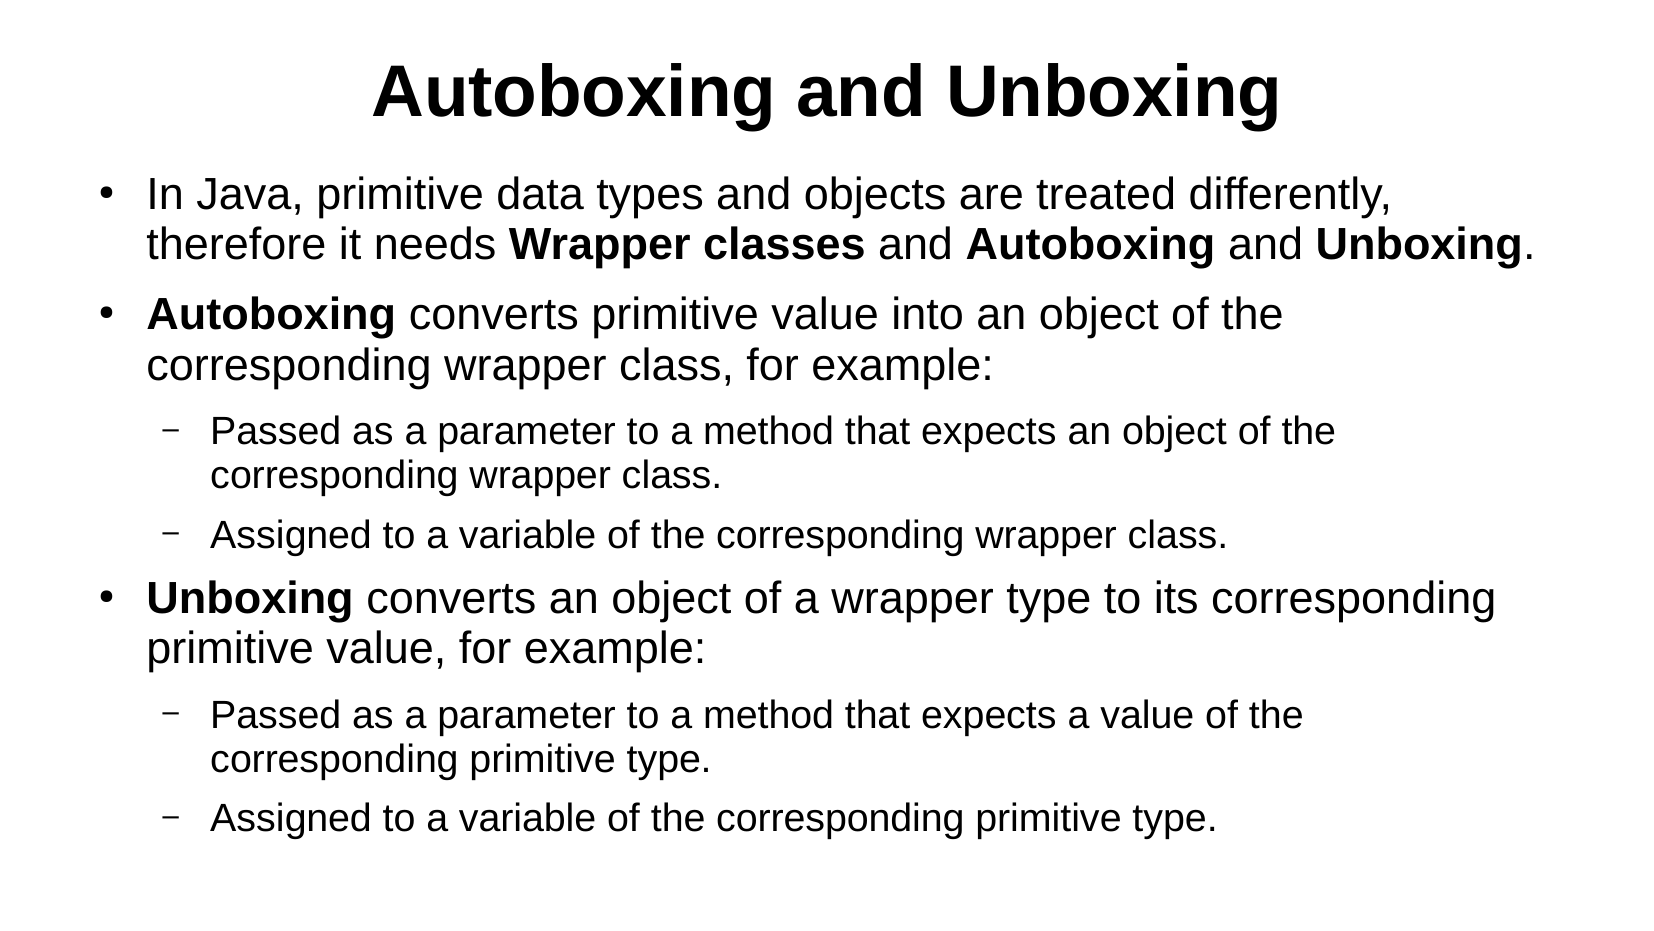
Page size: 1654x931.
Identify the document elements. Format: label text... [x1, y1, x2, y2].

list In Java, primitive data types and objects are treated differently, therefore it needs Wrapper classes and Autoboxing and Unboxing. Autoboxing converts primitive value into an object of the corresponding wrapper class, for example: Passed as a parameter to a method that expects an object of the corresponding wrapper class. Assigned to a variable of the corresponding wrapper class. Unboxing converts an object of a wrapper type to its corresponding primitive value, for example: Passed as a parameter to a method that expects a value of the corresponding primitive type. Assigned to a variable of the corresponding primitive type. [82, 168, 1538, 889]
title Autoboxing and Unboxing [82, 37, 1571, 147]
